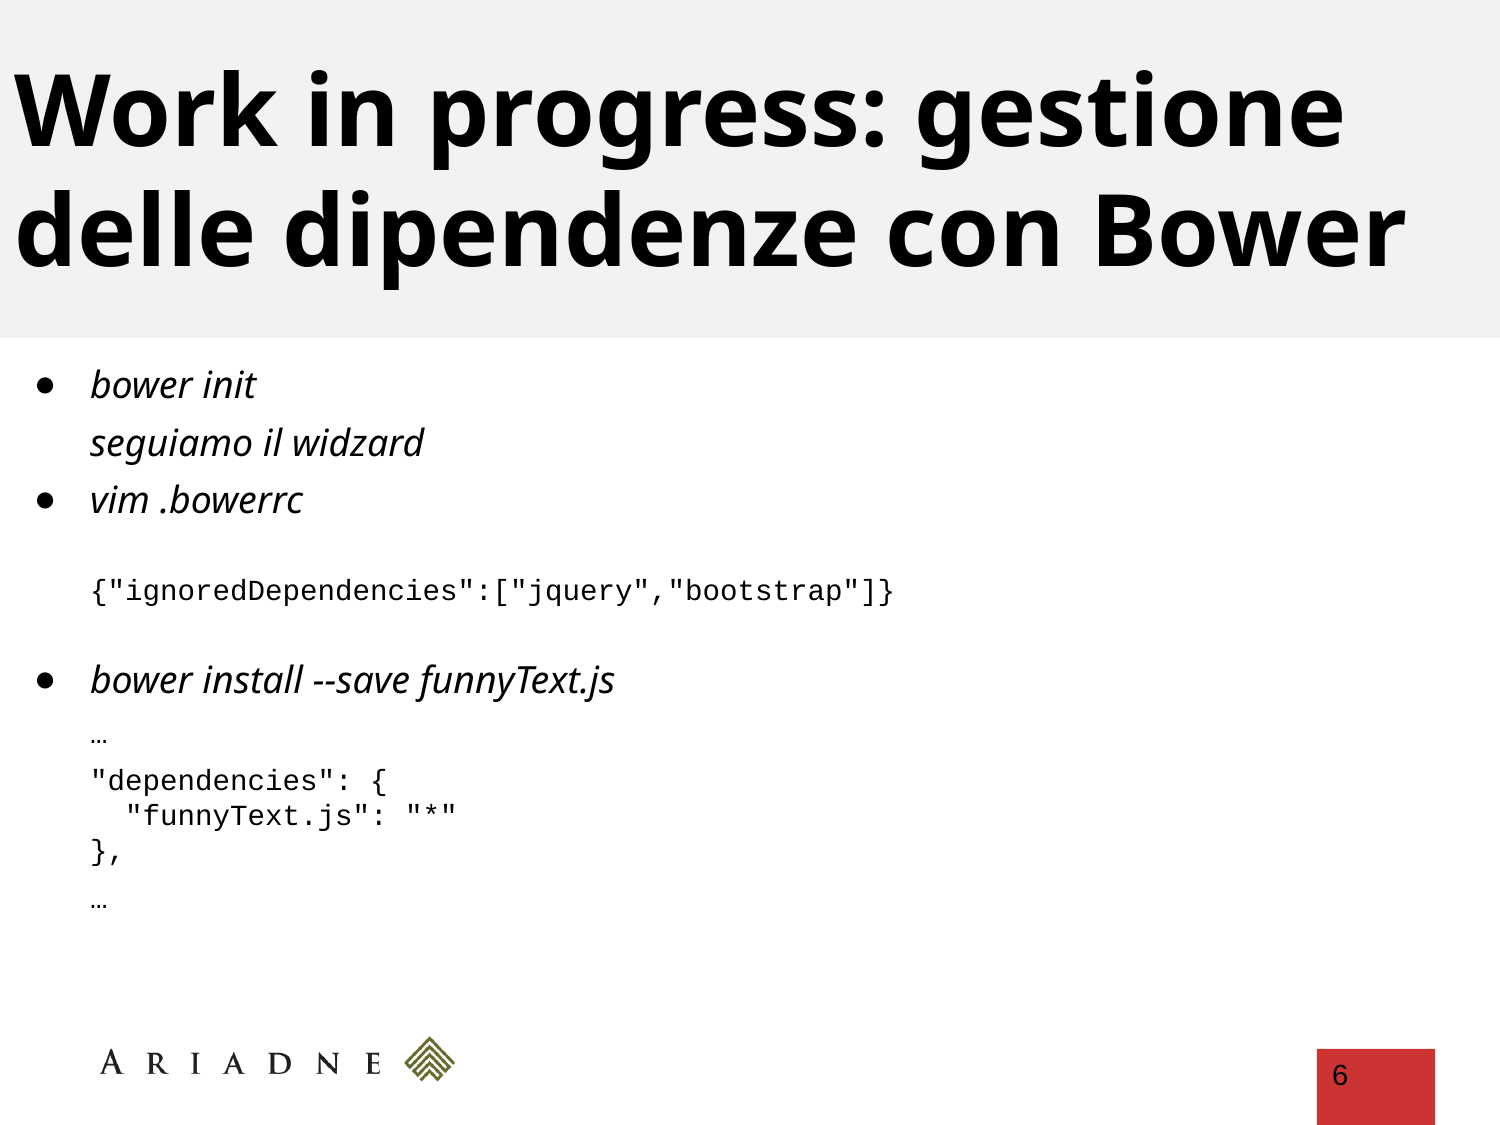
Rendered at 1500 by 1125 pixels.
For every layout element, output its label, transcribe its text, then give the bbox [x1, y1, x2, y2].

subtitle bower init seguiamo il widzard vim .bowerrc {"ignoredDependencies":["jquery","bootstrap"]} bower install --save funnyText.js … "dependencies": { "funnyText.js": "*" }, … [0, 346, 1492, 1002]
picture [100, 1036, 455, 1083]
title Work in progress: gestione delle dipendenze con Bower [0, 0, 1500, 339]
slide_number <number> [1316, 1048, 1436, 1125]
